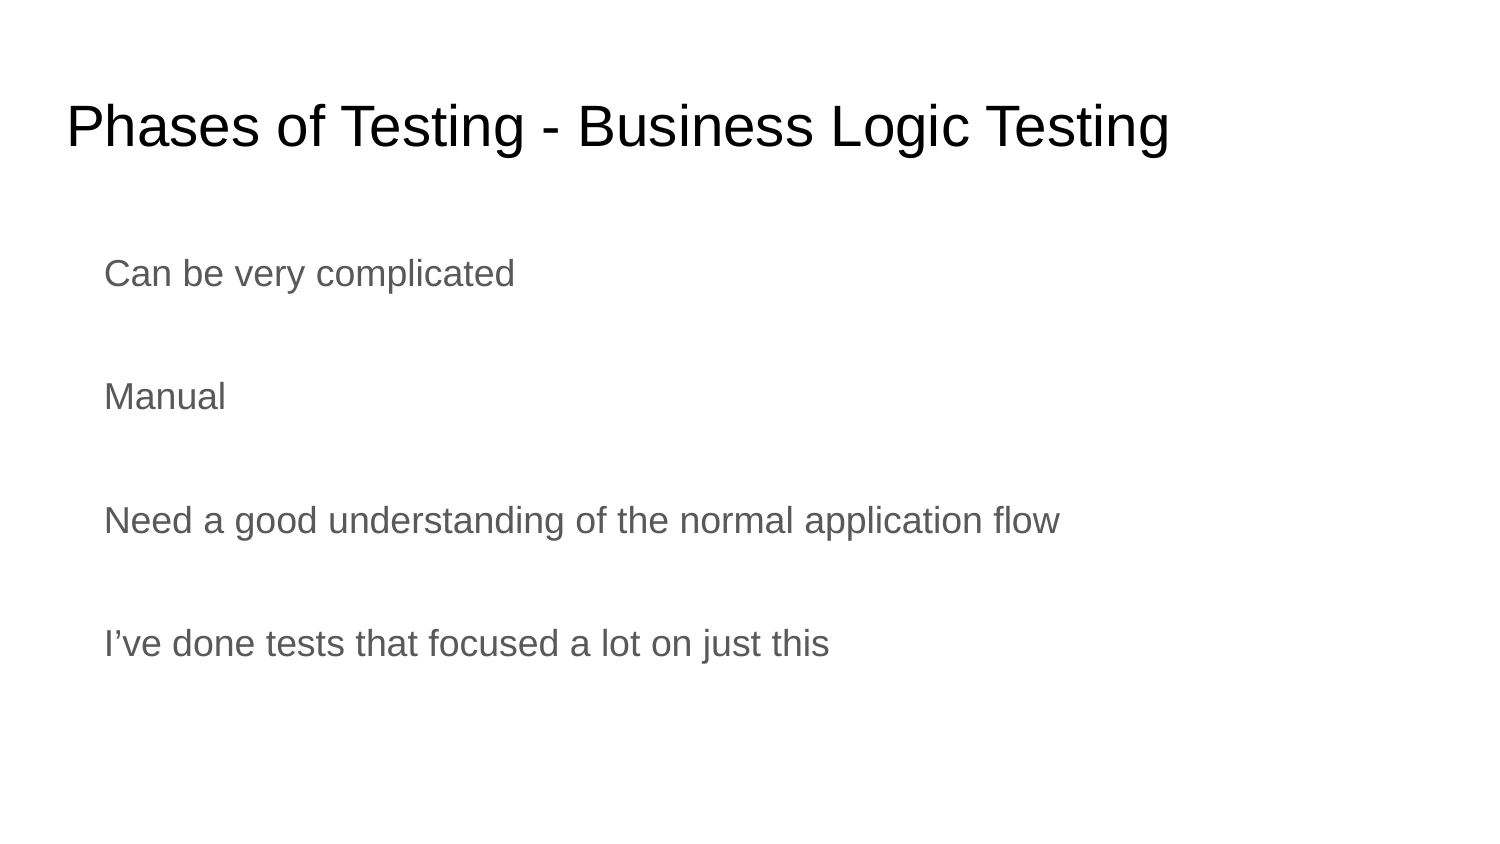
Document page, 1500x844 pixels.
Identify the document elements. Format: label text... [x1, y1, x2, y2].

title Phases of Testing - Business Logic Testing [51, 72, 1449, 167]
list Can be very complicated Manual Need a good understanding of the normal application flow I’ve done tests that focused a lot on just this [51, 189, 1449, 750]
